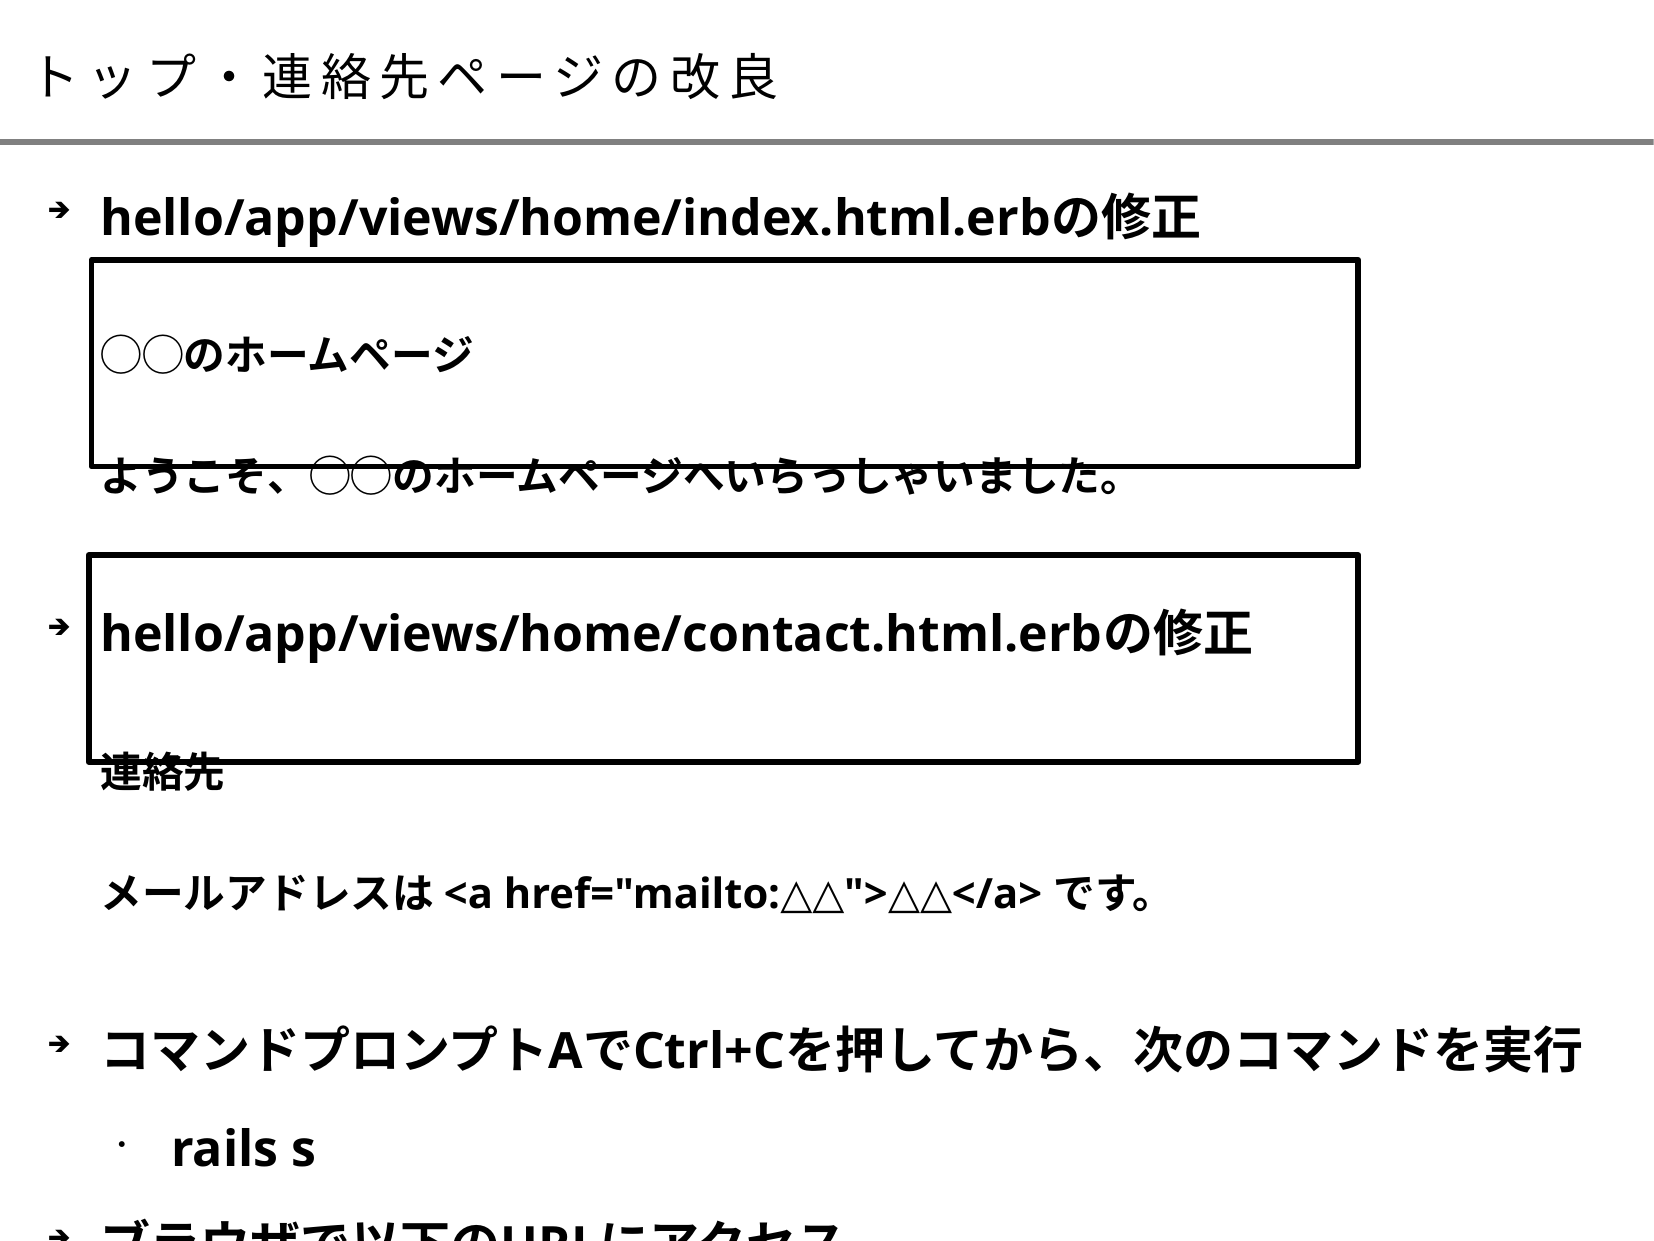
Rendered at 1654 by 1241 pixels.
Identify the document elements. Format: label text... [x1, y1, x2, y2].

list hello/app/views/home/index.html.erbの修正 ◯◯のホームページ ようこそ、◯◯のホームページへいらっしゃいました。 hello/app/views/home/contact.html.erbの修正 連絡先 メールアドレスは <a href="mailto:△△">△△</a> です。 コマンドプロンプトAでCtrl+Cを押してから、次のコマンドを実行 rails s ブラウザで以下のURLにアクセス http://localhost:3000/home/index http://localhost:3000/home/contact [29, 177, 1625, 1152]
title トップ・連絡先ページの改良 [29, 29, 1625, 119]
